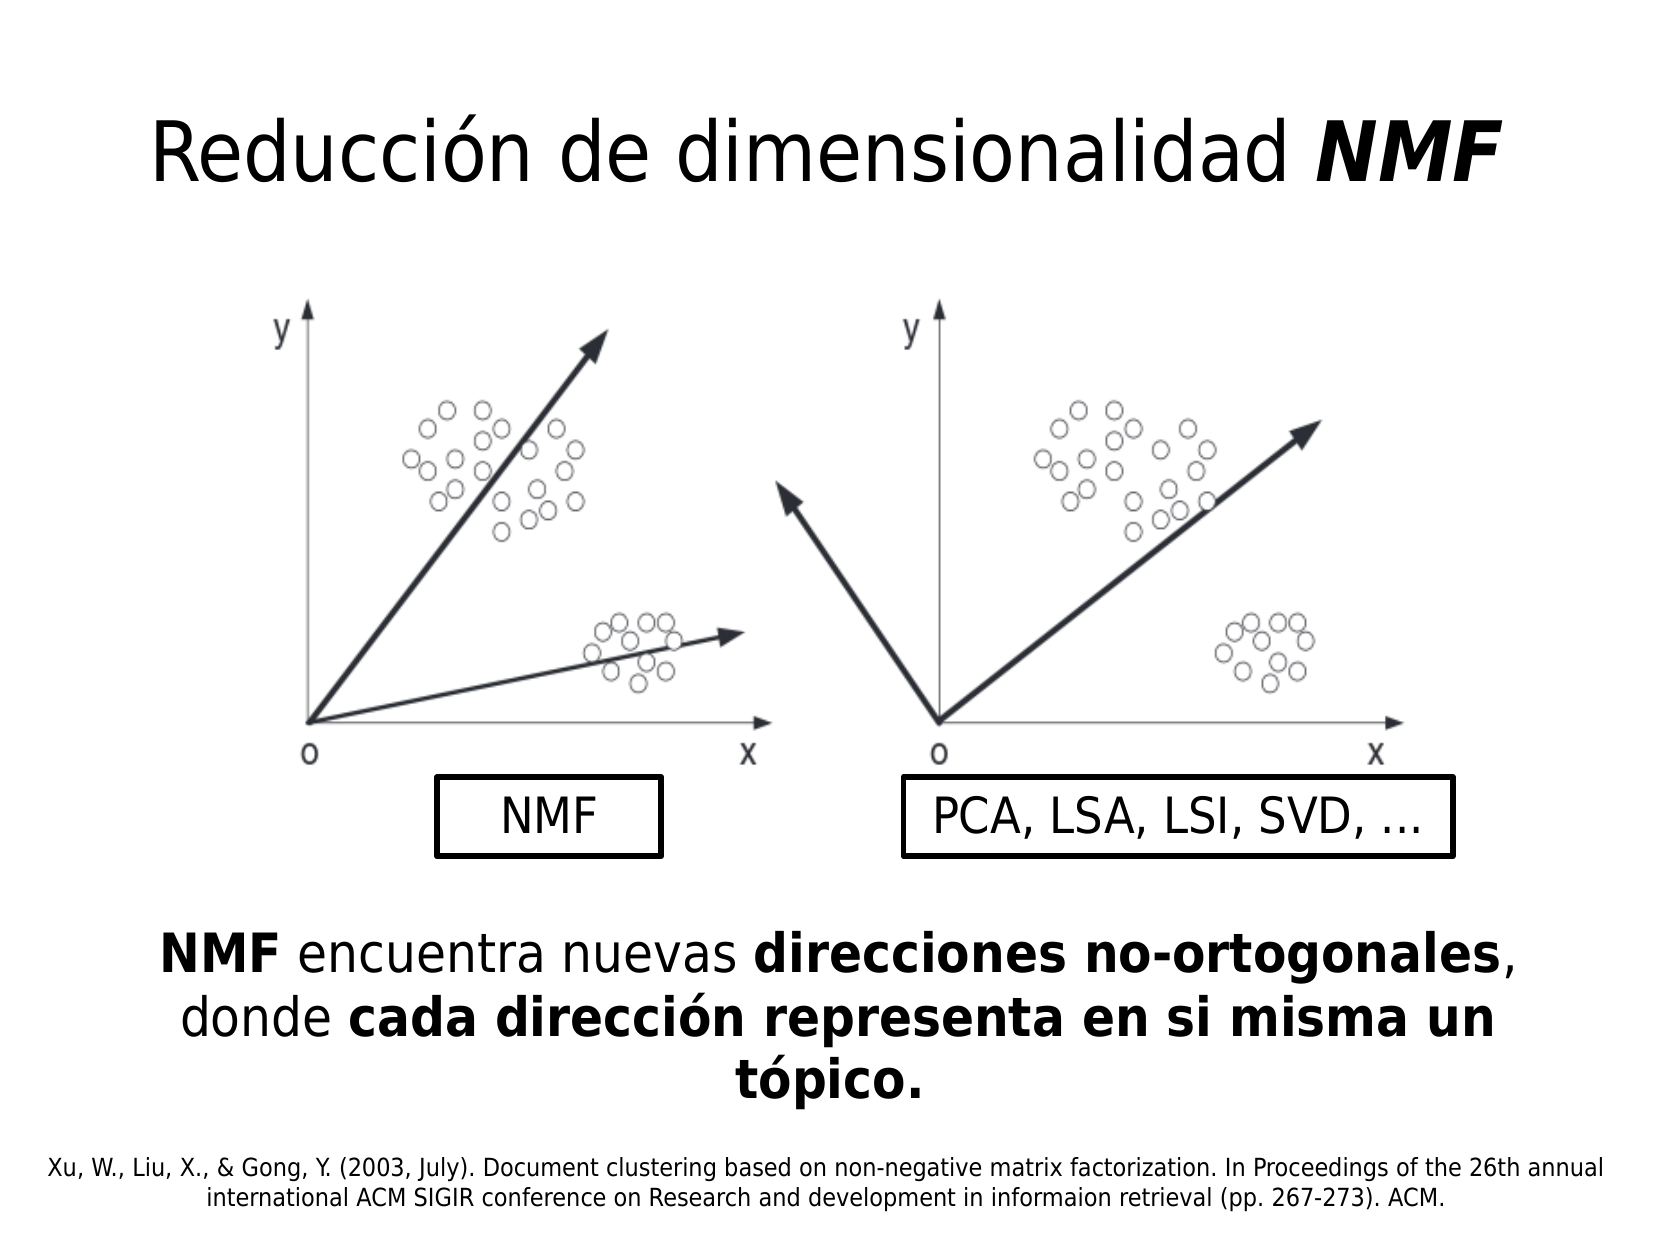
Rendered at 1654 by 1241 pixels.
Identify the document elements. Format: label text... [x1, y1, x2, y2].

text_box Xu, W., Liu, X., & Gong, Y. (2003, July). Document clustering based on non-negative matrix factorization. In Proceedings of the 26th annual international ACM SIGIR conference on Research and development in informaion retrieval (pp. 267-273). ACM. [29, 1146, 1625, 1220]
title Reducción de dimensionalidad NMF [82, 49, 1571, 257]
text_box NMF [437, 777, 662, 857]
text_box PCA, LSA, LSI, SVD, ... [903, 777, 1453, 857]
picture [236, 271, 1418, 774]
text_box NMF encuentra nuevas direcciones no-ortogonales, donde cada dirección representa en si misma un tópico. [82, 915, 1595, 1121]
